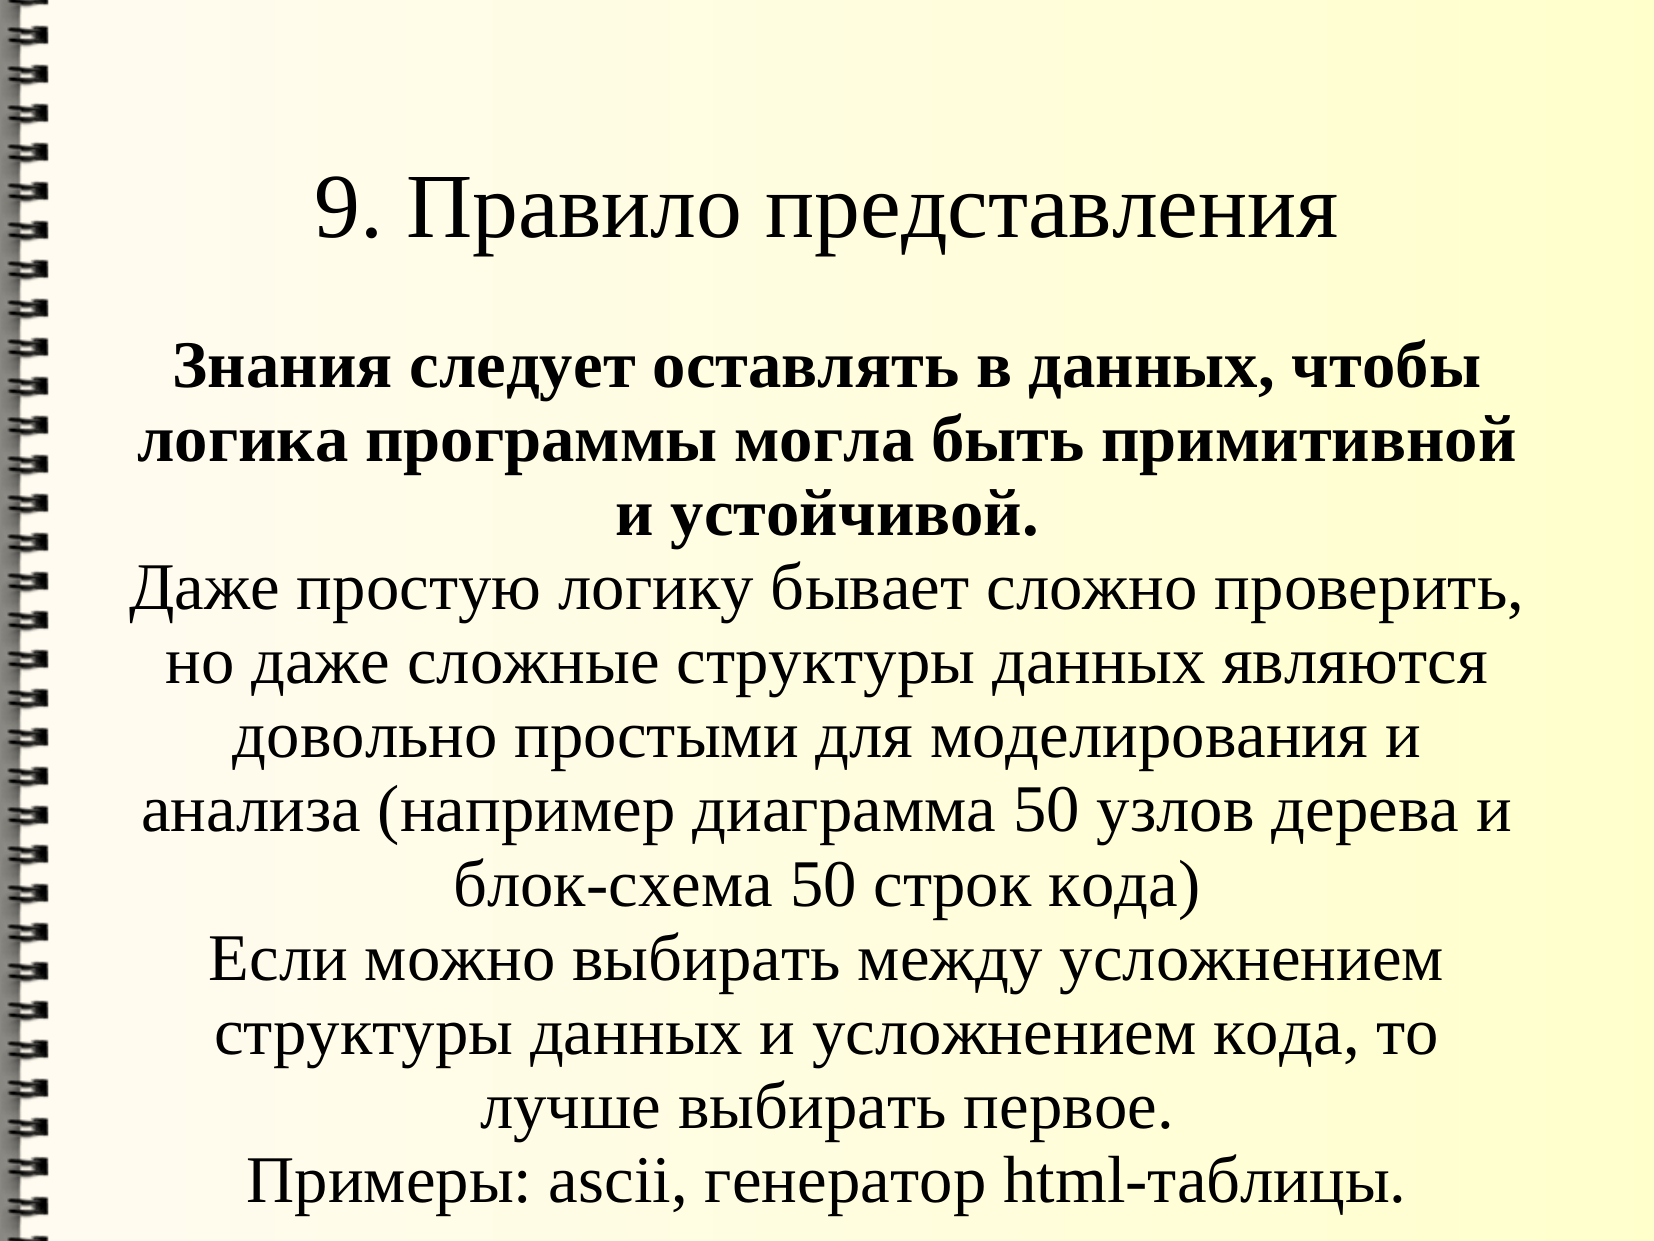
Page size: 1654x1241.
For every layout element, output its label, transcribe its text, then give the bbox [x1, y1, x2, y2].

picture [0, 0, 1654, 1241]
title 9. Правило представления [121, 102, 1534, 311]
subtitle Знания следует оставлять в данных, чтобы логика программы могла быть примитивной и устойчивой. Даже простую логику бывает сложно проверить, но даже сложные структуры данных являются довольно простыми для моделирования и анализа (например диаграмма 50 узлов дерева и блок-схема 50 строк кода) Если можно выбирать между усложнением структуры данных и усложнением кода, то лучше выбирать первое. Примеры: ascii, генератор html-таблицы. [121, 327, 1534, 1217]
